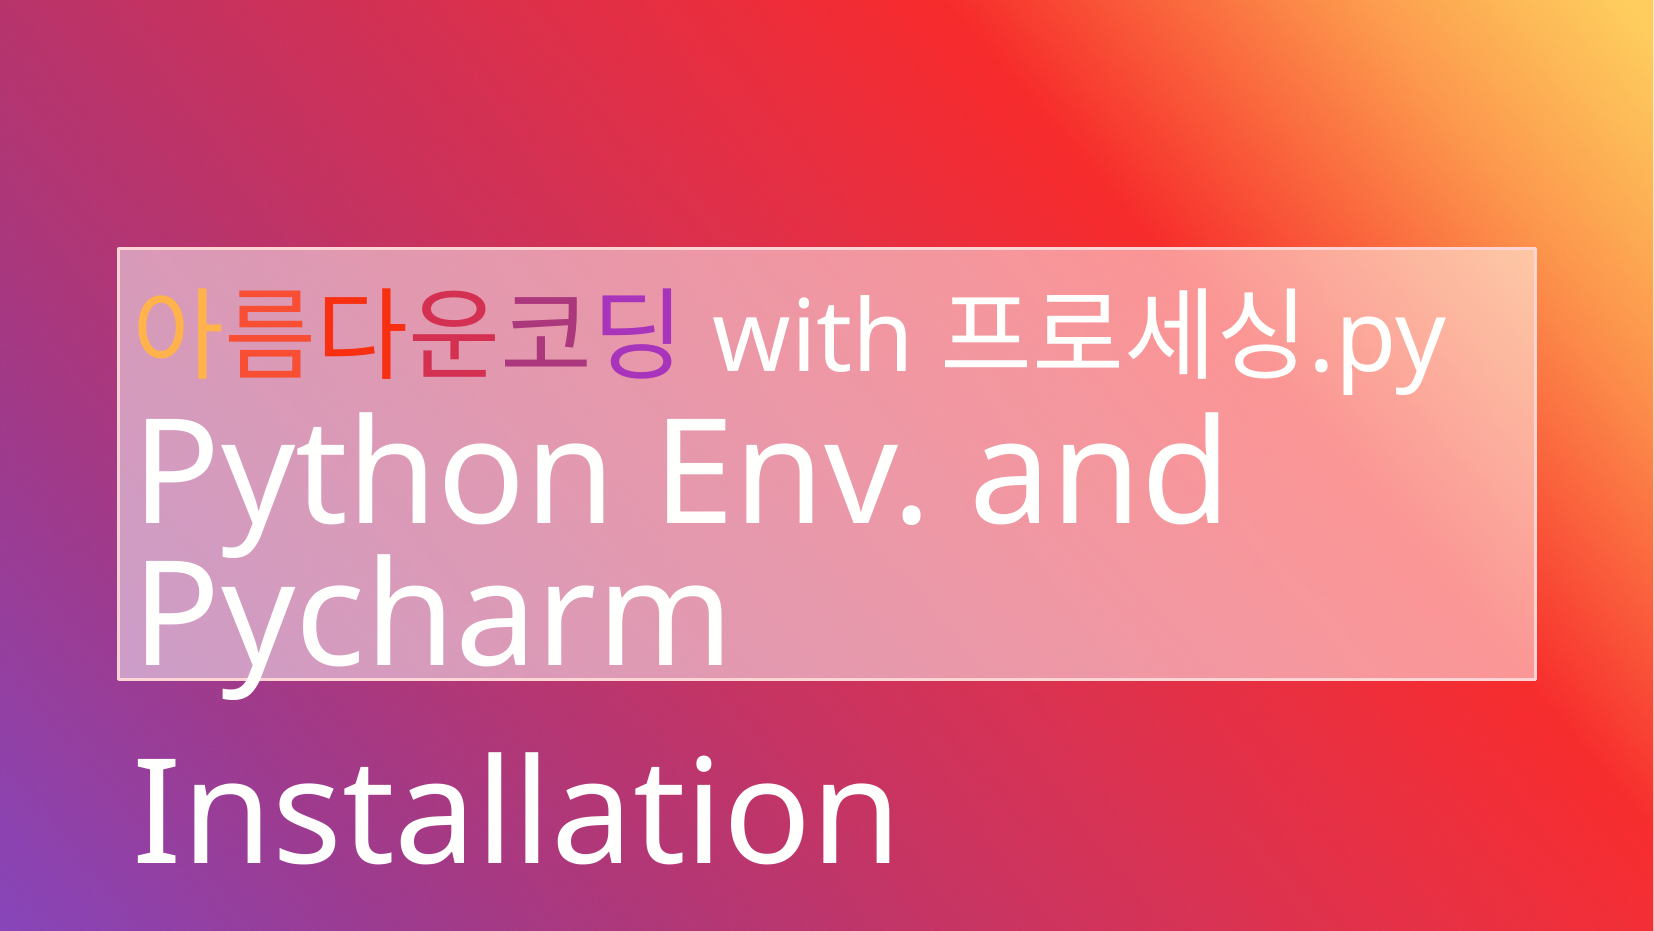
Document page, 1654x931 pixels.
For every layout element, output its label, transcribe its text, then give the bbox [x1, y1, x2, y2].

text_box Python Env. and [118, 360, 1536, 501]
text_box 아름다운코딩 with 프로세싱.py [118, 248, 1536, 360]
text_box Pycharm Installation [118, 501, 1536, 685]
picture [0, 0, 1654, 931]
